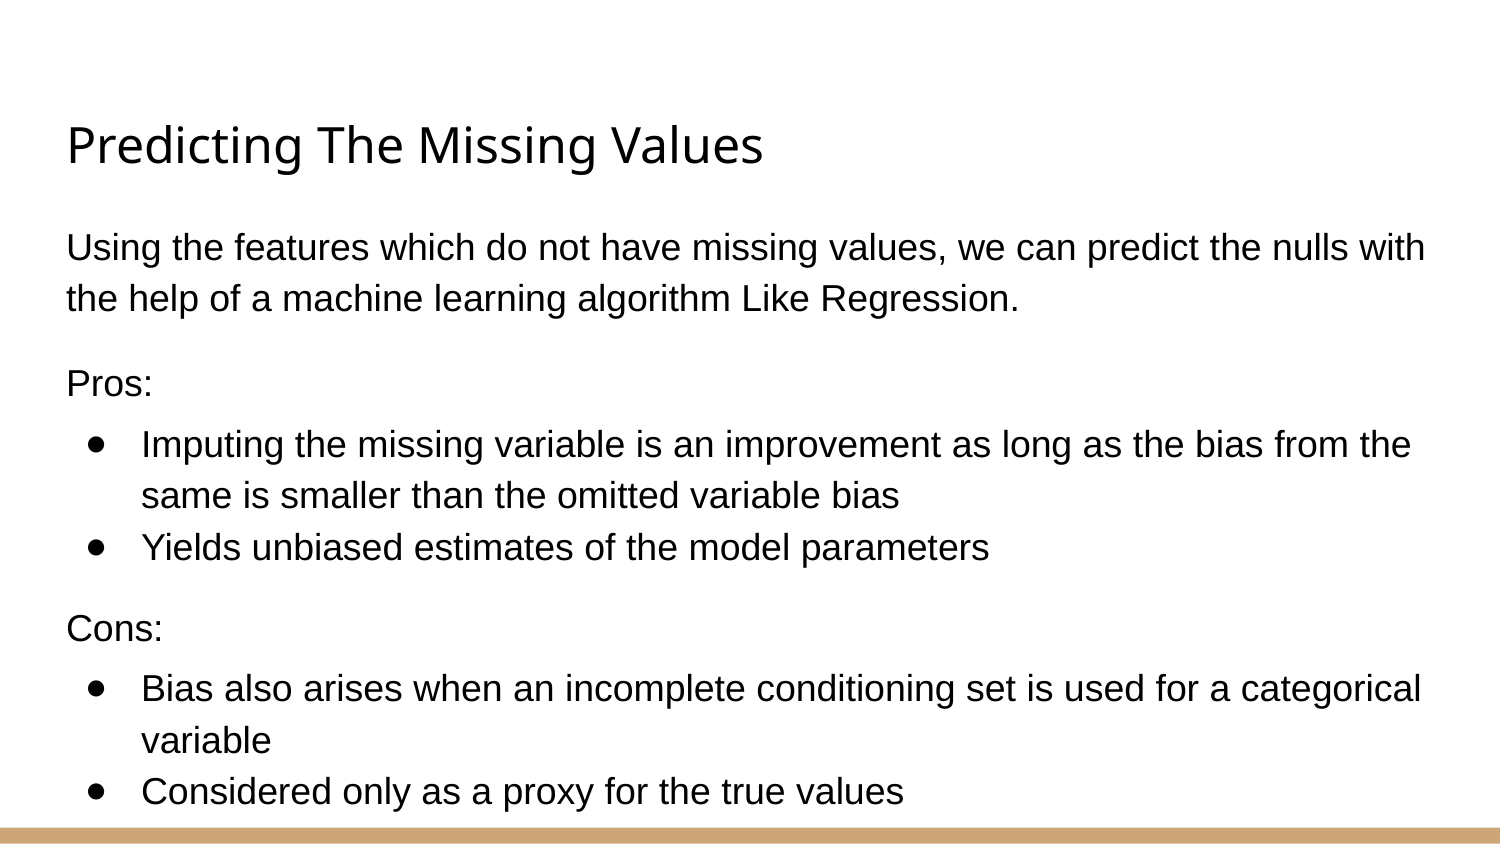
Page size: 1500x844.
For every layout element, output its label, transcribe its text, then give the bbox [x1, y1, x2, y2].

list Using the features which do not have missing values, we can predict the nulls with the help of a machine learning algorithm Like Regression. Pros: Imputing the missing variable is an improvement as long as the bias from the same is smaller than the omitted variable bias Yields unbiased estimates of the model parameters Cons: Bias also arises when an incomplete conditioning set is used for a categorical variable Considered only as a proxy for the true values [51, 200, 1449, 752]
title Predicting The Missing Values [51, 51, 1449, 189]
